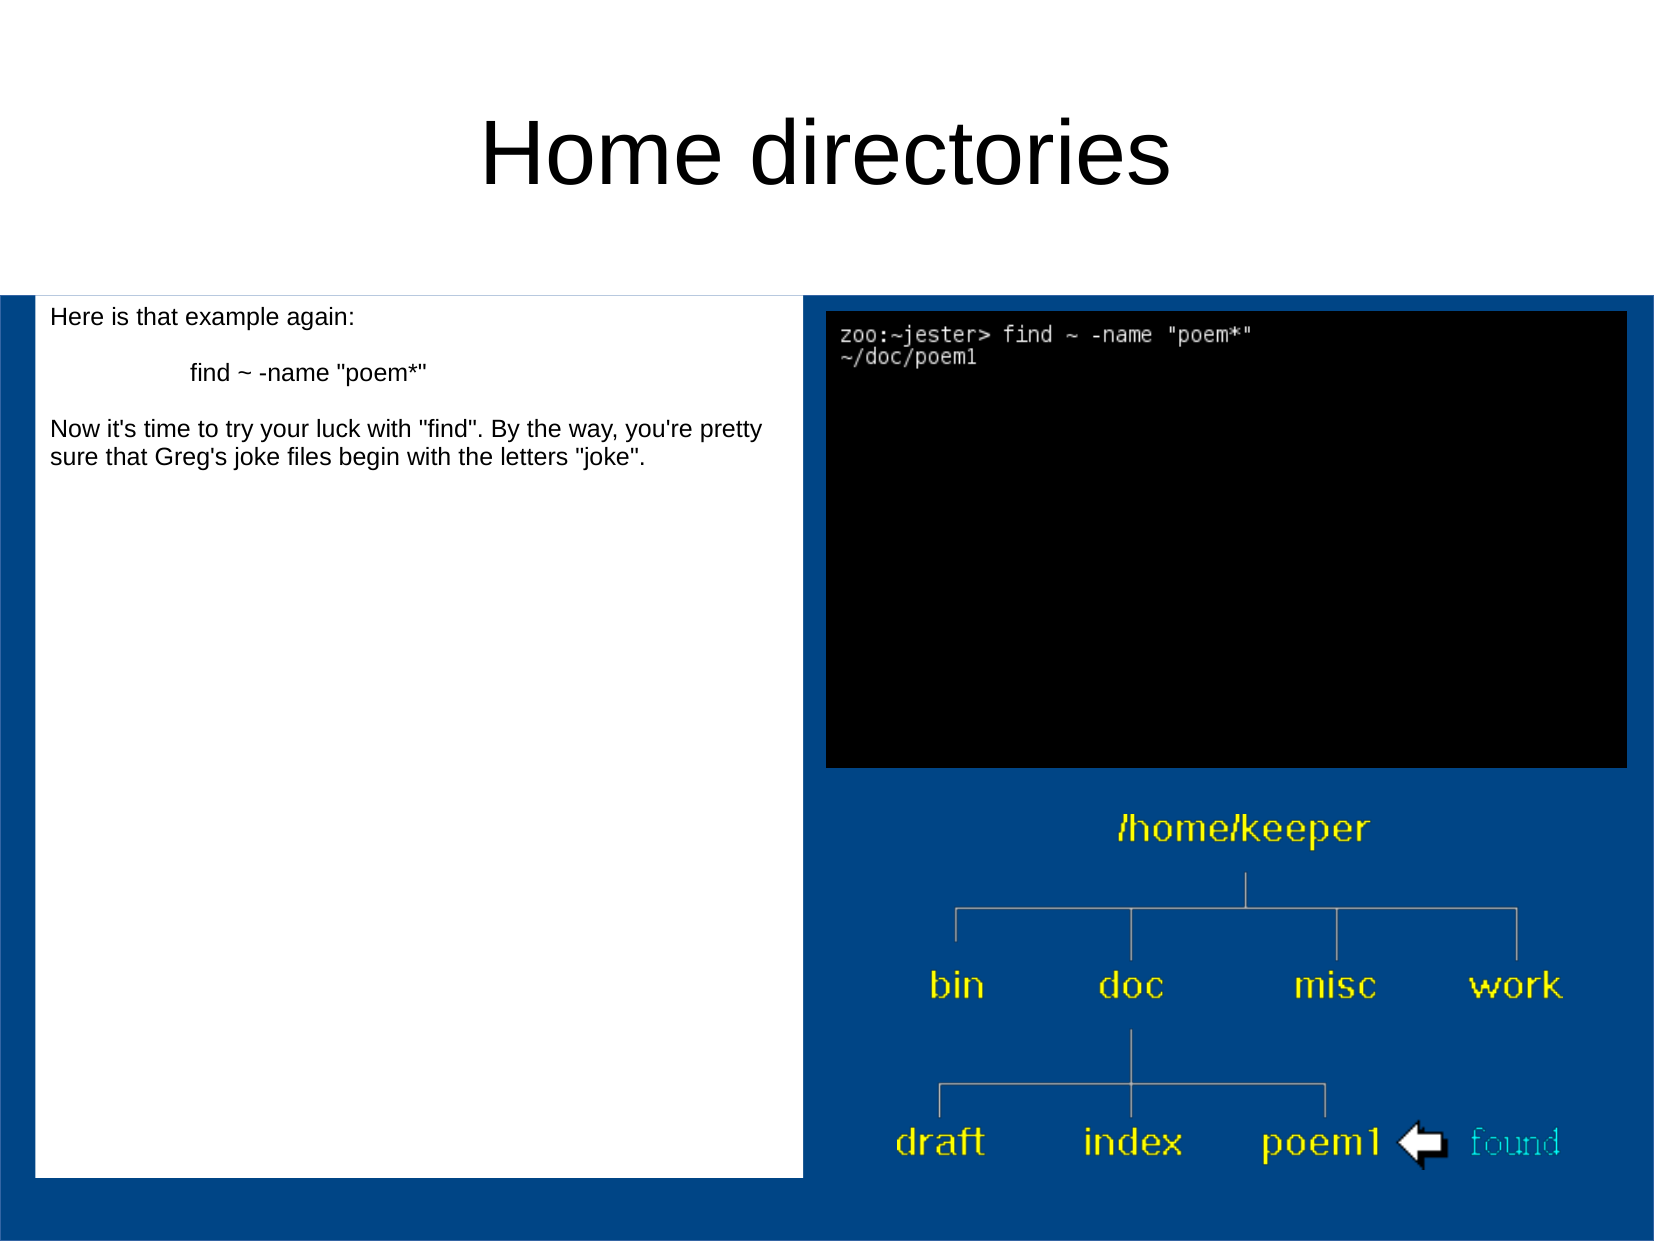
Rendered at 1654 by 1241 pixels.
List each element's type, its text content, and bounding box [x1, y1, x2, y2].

title Home directories [82, 49, 1571, 257]
text_box [0, 295, 1654, 1241]
text_box Here is that example again: find ~ -name "poem*" Now it's time to try your luck with "find". By the way, you're pretty sure that Greg's joke files begin with the letters "joke". [35, 295, 804, 1178]
picture [897, 814, 1563, 1170]
picture [826, 311, 1627, 768]
